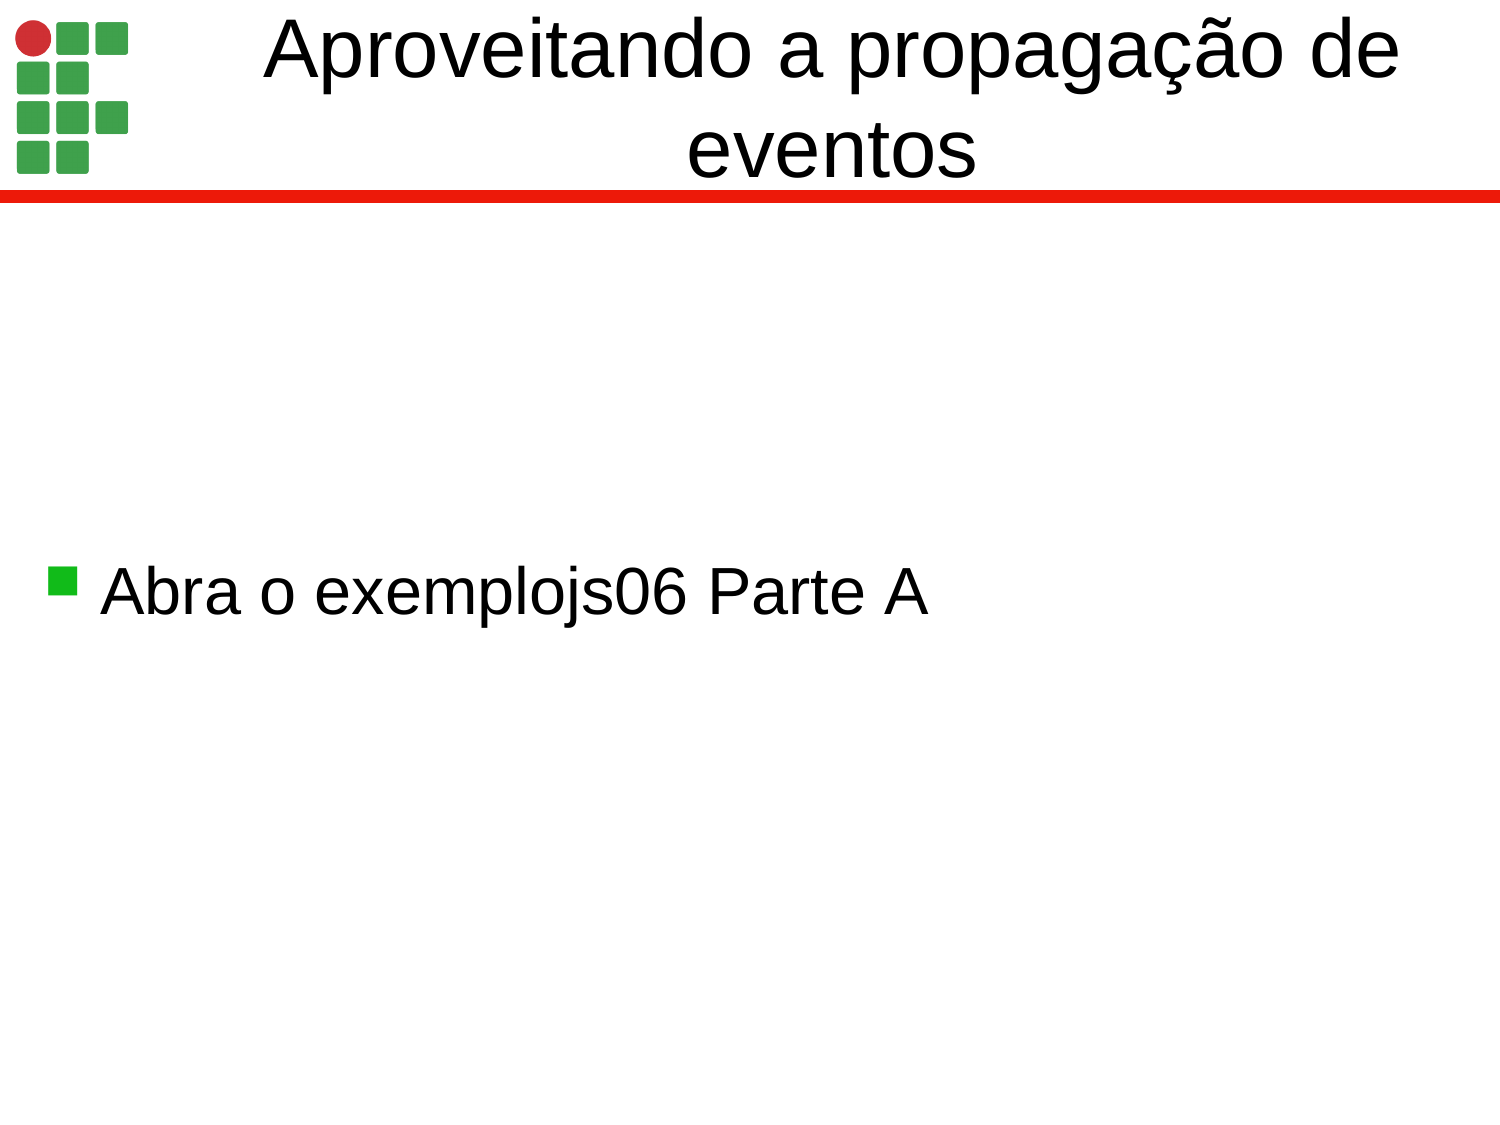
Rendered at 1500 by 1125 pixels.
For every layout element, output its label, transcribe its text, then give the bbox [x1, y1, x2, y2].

title Aproveitando a propagação de eventos [165, 0, 1500, 202]
picture [14, 16, 130, 178]
list Abra o exemplojs06 Parte A [29, 207, 1471, 1087]
